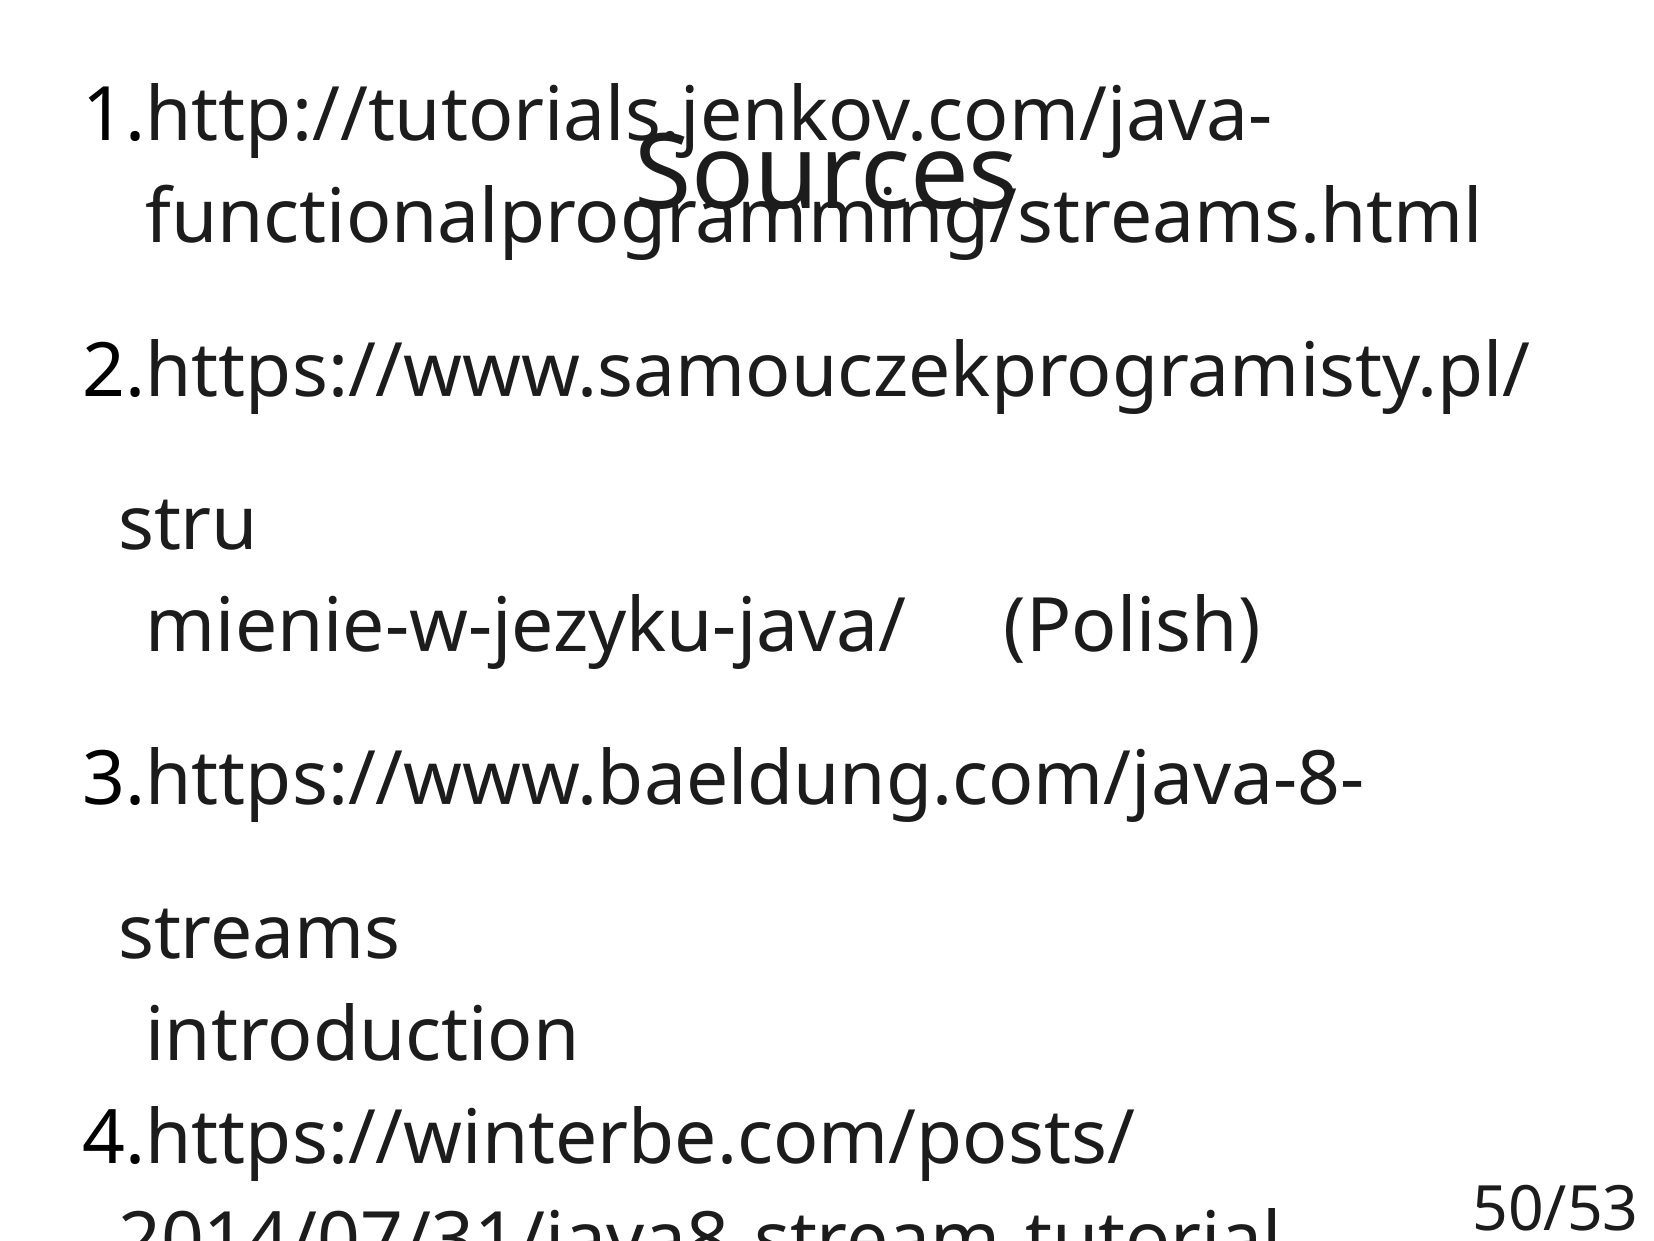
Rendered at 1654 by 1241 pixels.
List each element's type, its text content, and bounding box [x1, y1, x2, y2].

title Sources [82, 64, 1571, 272]
text_box <numer>/53 [1071, 1155, 1654, 1241]
subtitle http://tutorials.jenkov.com/java- functionalprogramming/streams.html https://www.samouczekprogramisty.pl/stru mienie-w-jezyku-java/ (Polish) https://www.baeldung.com/java-8-streams introduction https://winterbe.com/posts/2014/07/31/java8-stream-tutorial-examples/ [82, 286, 1571, 1113]
